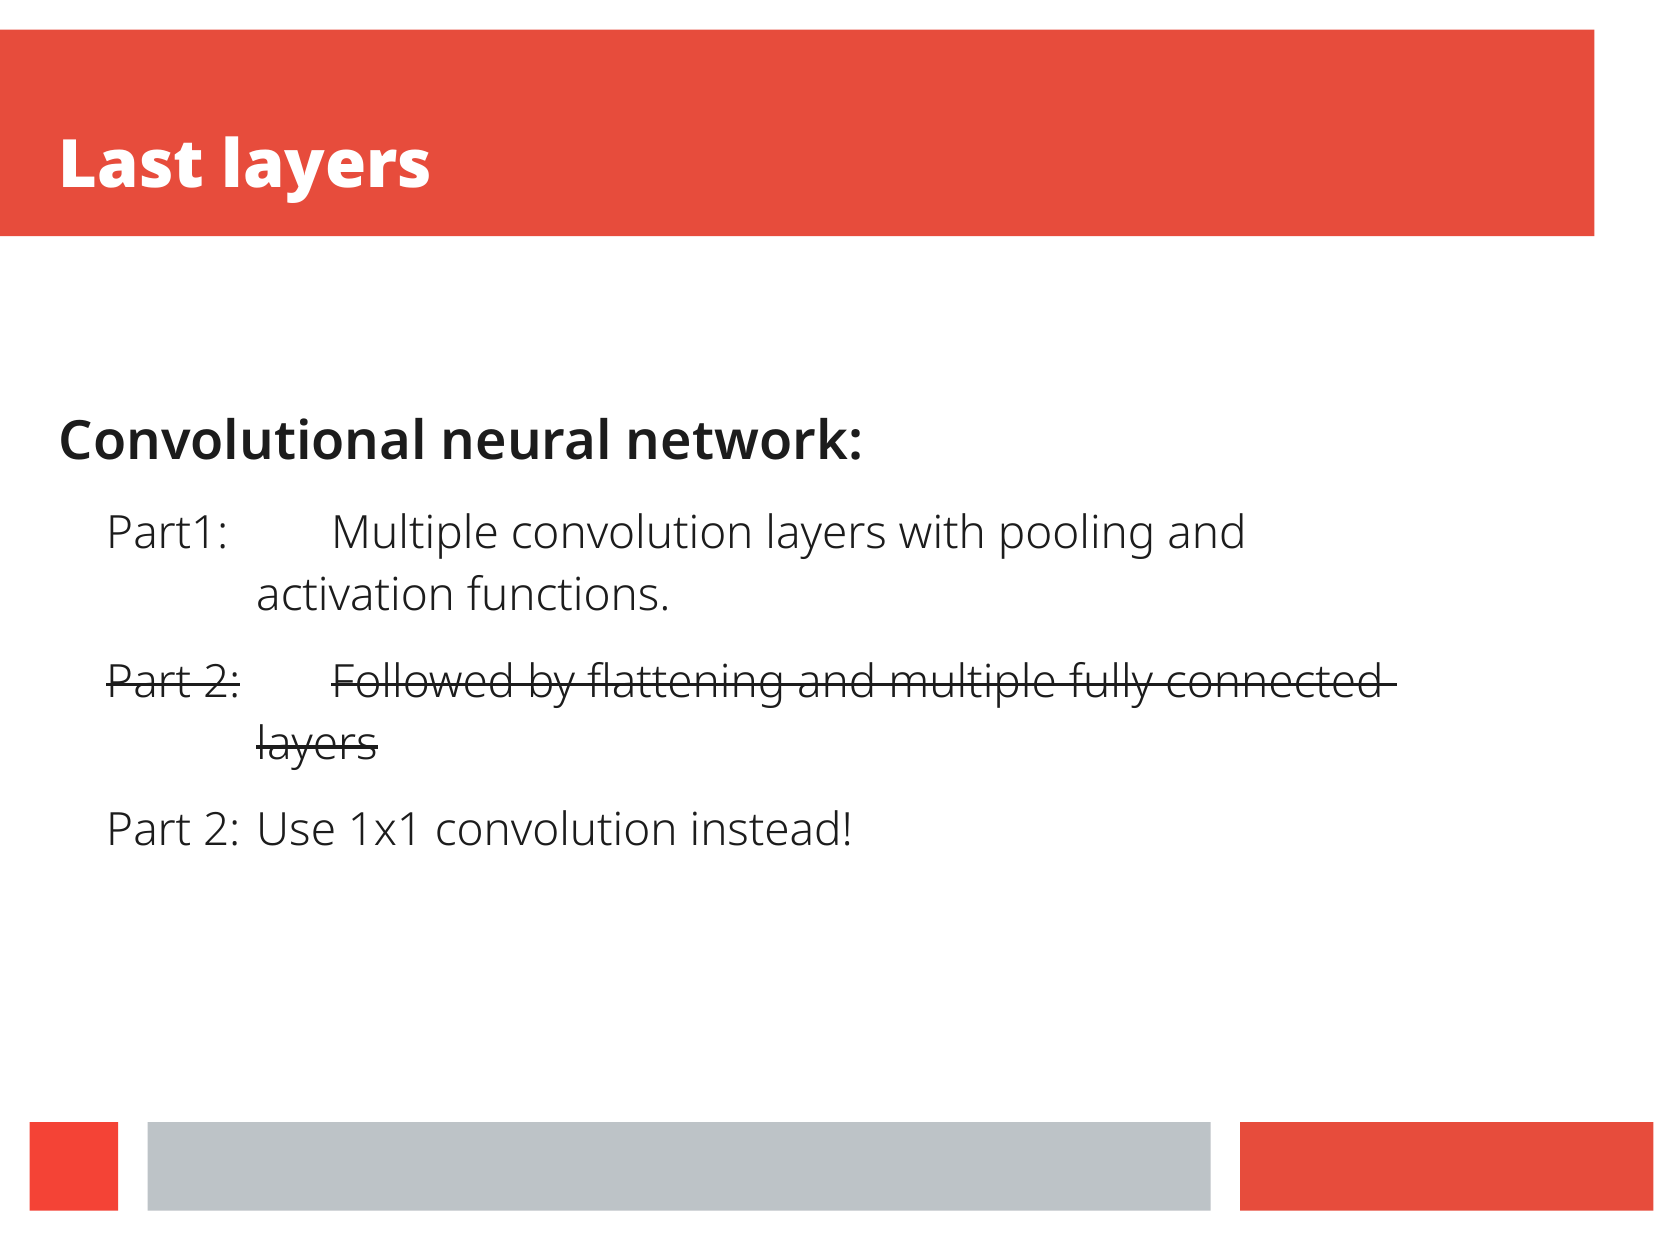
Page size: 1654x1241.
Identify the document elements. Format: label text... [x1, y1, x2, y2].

list Convolutional neural network: Part1: Multiple convolution layers with pooling and activation functions. Part 2: Followed by flattening and multiple fully connected layers Part 2: Use 1x1 convolution instead! [59, 401, 1565, 1170]
title Last layers [59, 59, 1595, 207]
